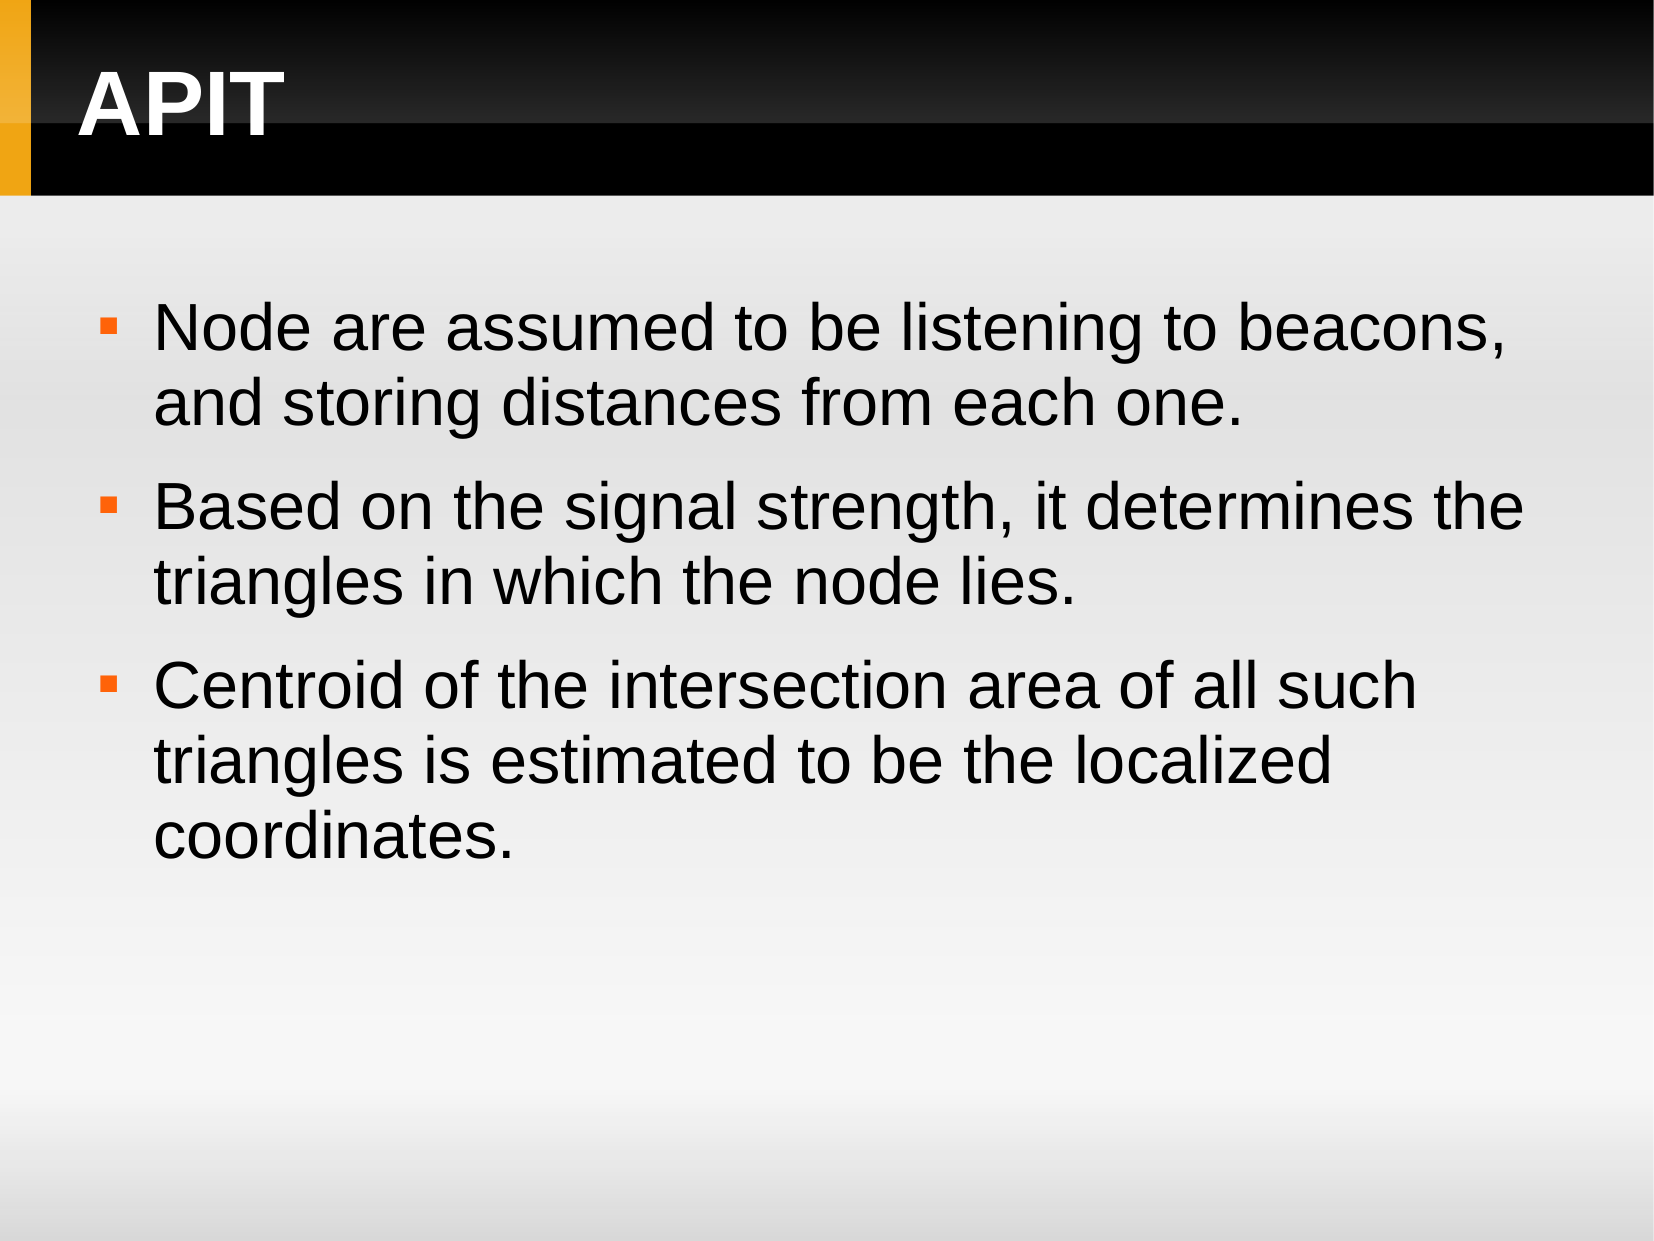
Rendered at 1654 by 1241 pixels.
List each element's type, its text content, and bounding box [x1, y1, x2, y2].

title APIT [76, 7, 1565, 200]
picture [0, 0, 1654, 1241]
list Node are assumed to be listening to beacons, and storing distances from each one. Based on the signal strength, it determines the triangles in which the node lies. Centroid of the intersection area of all such triangles is estimated to be the localized coordinates. [82, 290, 1571, 1094]
